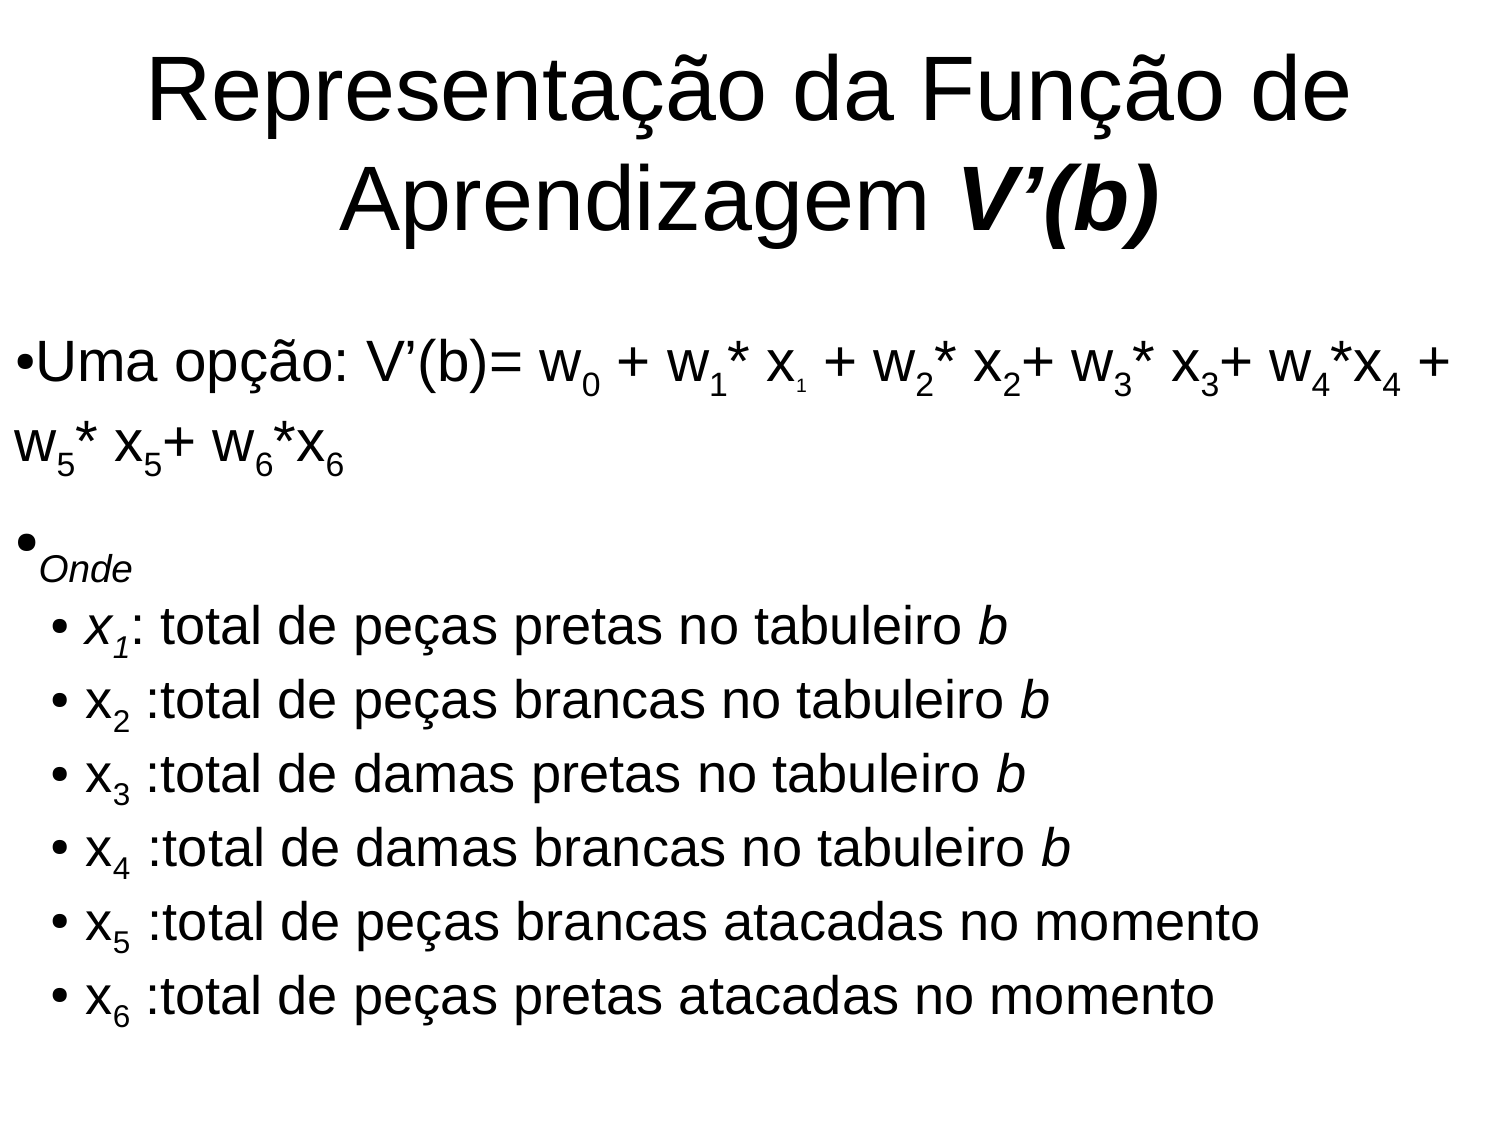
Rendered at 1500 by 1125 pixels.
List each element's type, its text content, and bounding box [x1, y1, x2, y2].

title Representação da Função de Aprendizagem V’(b) [75, 21, 1426, 257]
text_box Uma opção: V’(b)= w0 + w1* x1 + w2* x2+ w3* x3+ w4*x4 + w5* x5+ w6*x6 Onde x1: total de peças pretas no tabuleiro b x2 :total de peças brancas no tabuleiro b x3 :total de damas pretas no tabuleiro b x4 :total de damas brancas no tabuleiro b x5 :total de peças brancas atacadas no momento x6 :total de peças pretas atacadas no momento [0, 315, 1500, 1093]
